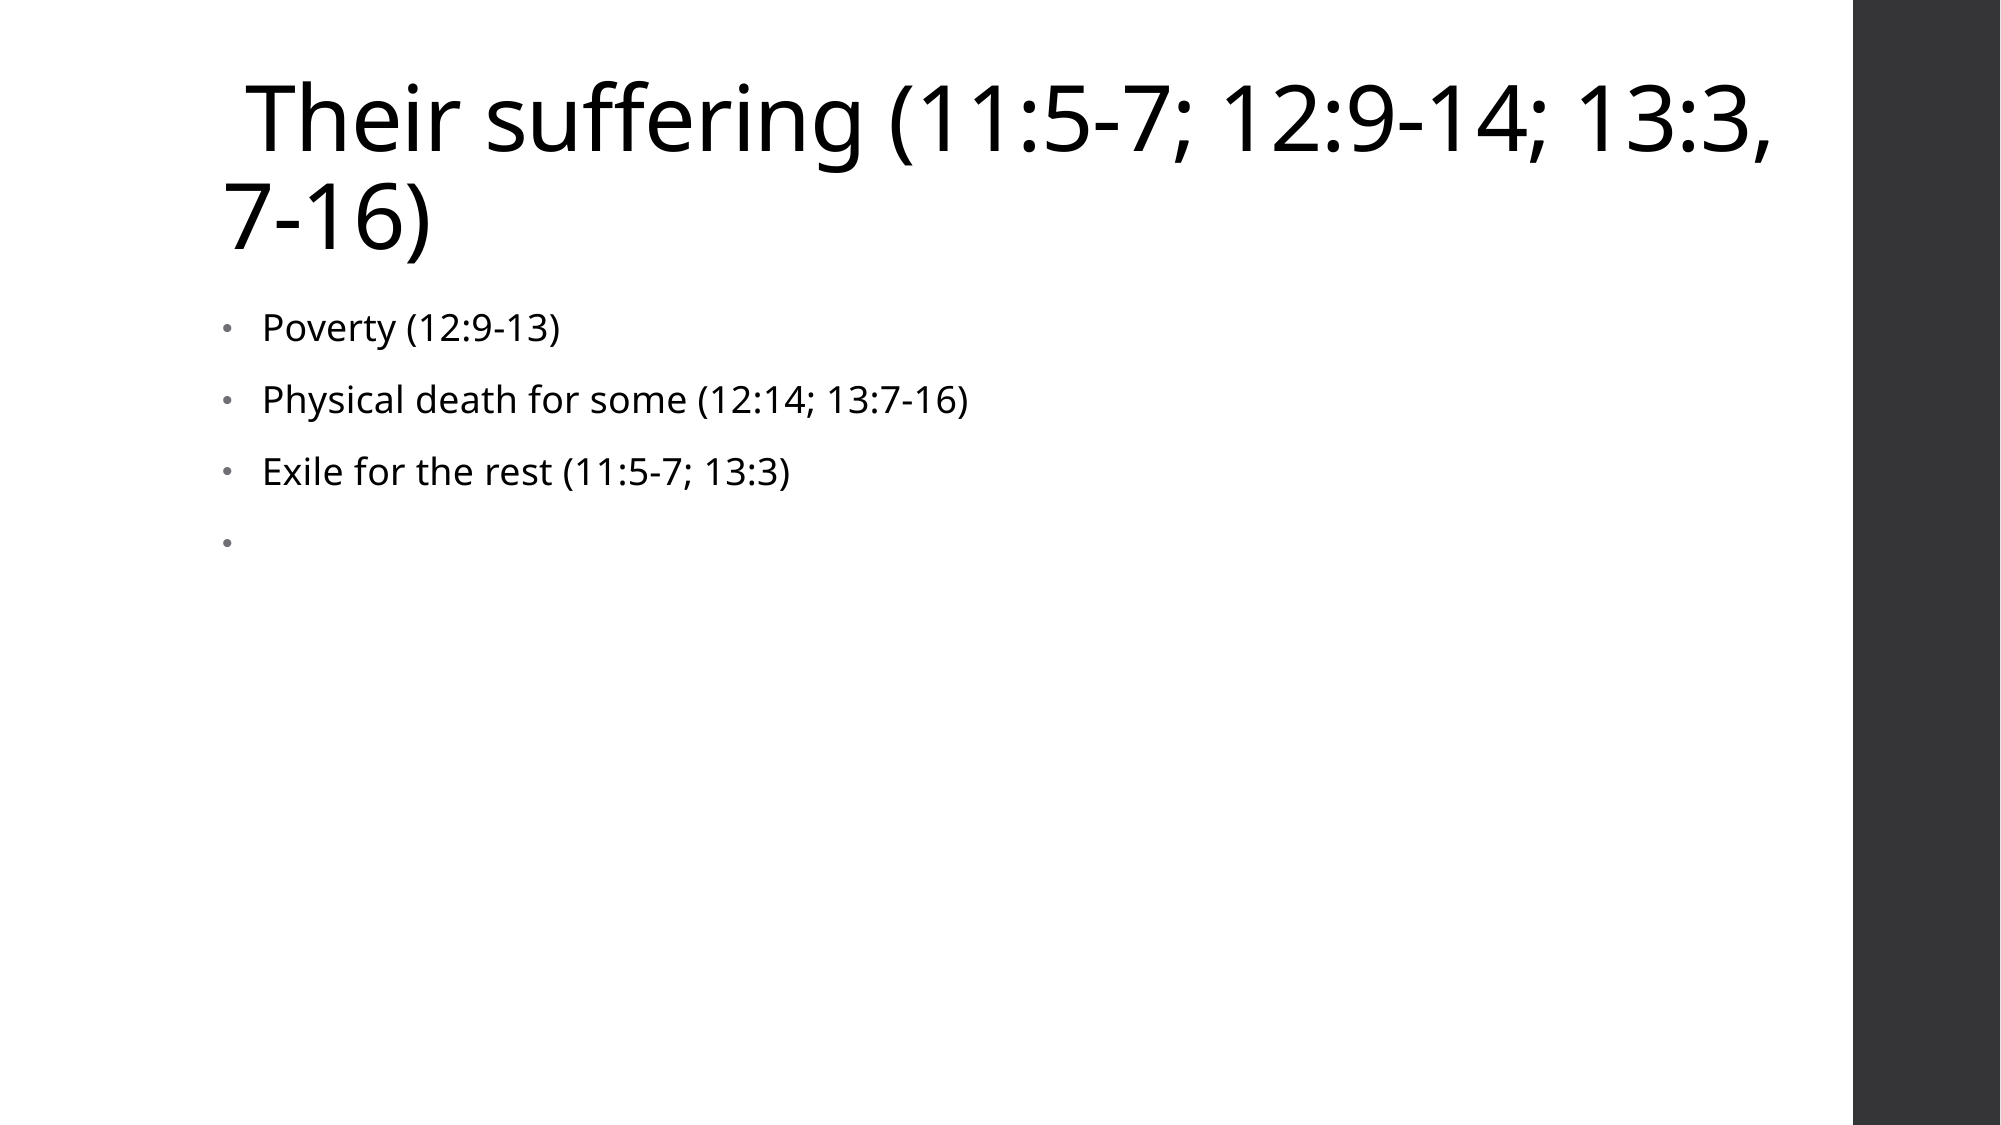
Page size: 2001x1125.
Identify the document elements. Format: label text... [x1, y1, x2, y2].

list Poverty (12:9-13) Physical death for some (12:14; 13:7-16) Exile for the rest (11:5-7; 13:3) [206, 299, 1617, 1014]
title Their suffering (11:5-7; 12:9-14; 13:3, 7-16) [206, 60, 1797, 278]
